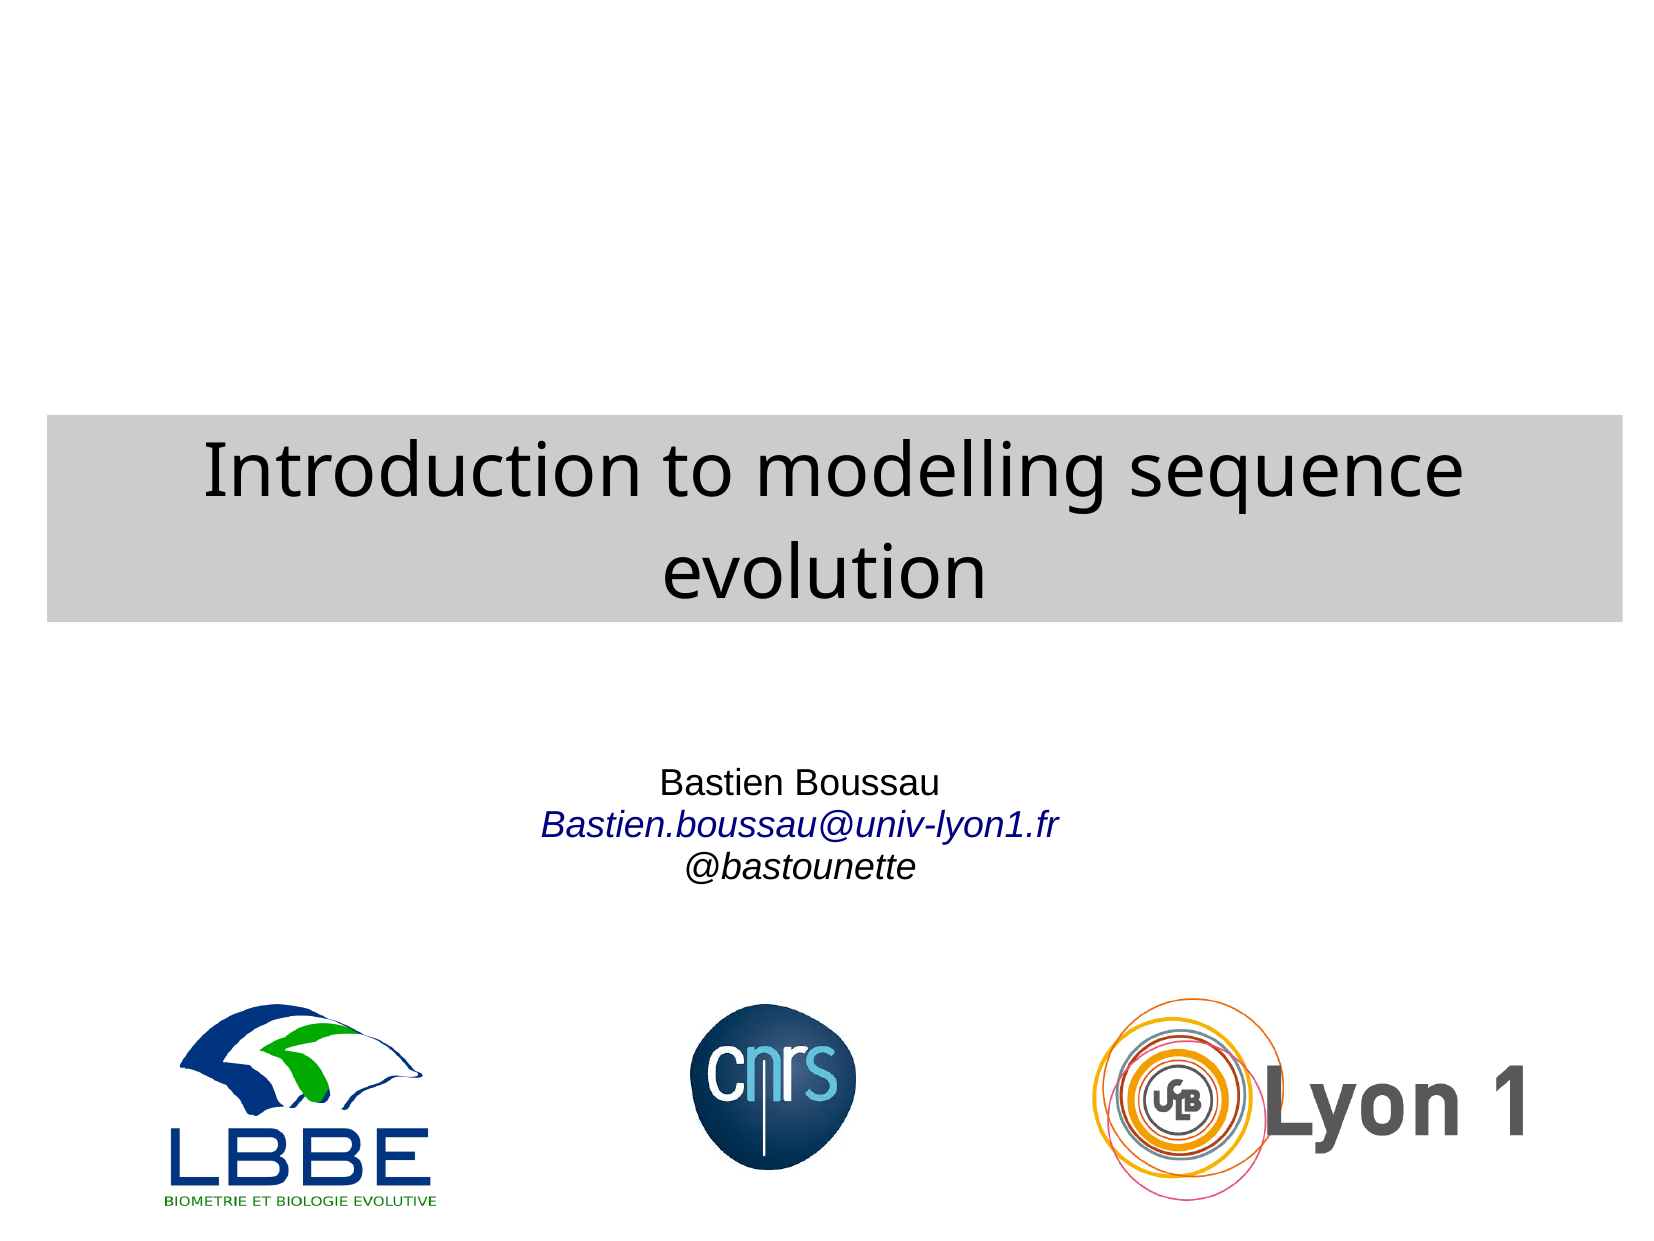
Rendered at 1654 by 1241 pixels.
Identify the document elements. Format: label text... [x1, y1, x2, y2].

picture [690, 1004, 856, 1171]
picture [165, 1004, 436, 1206]
picture [1080, 989, 1537, 1209]
text_box Bastien Boussau Bastien.boussau@univ-lyon1.fr @bastounette [432, 754, 1168, 896]
title Introduction to modelling sequence evolution [47, 415, 1623, 623]
